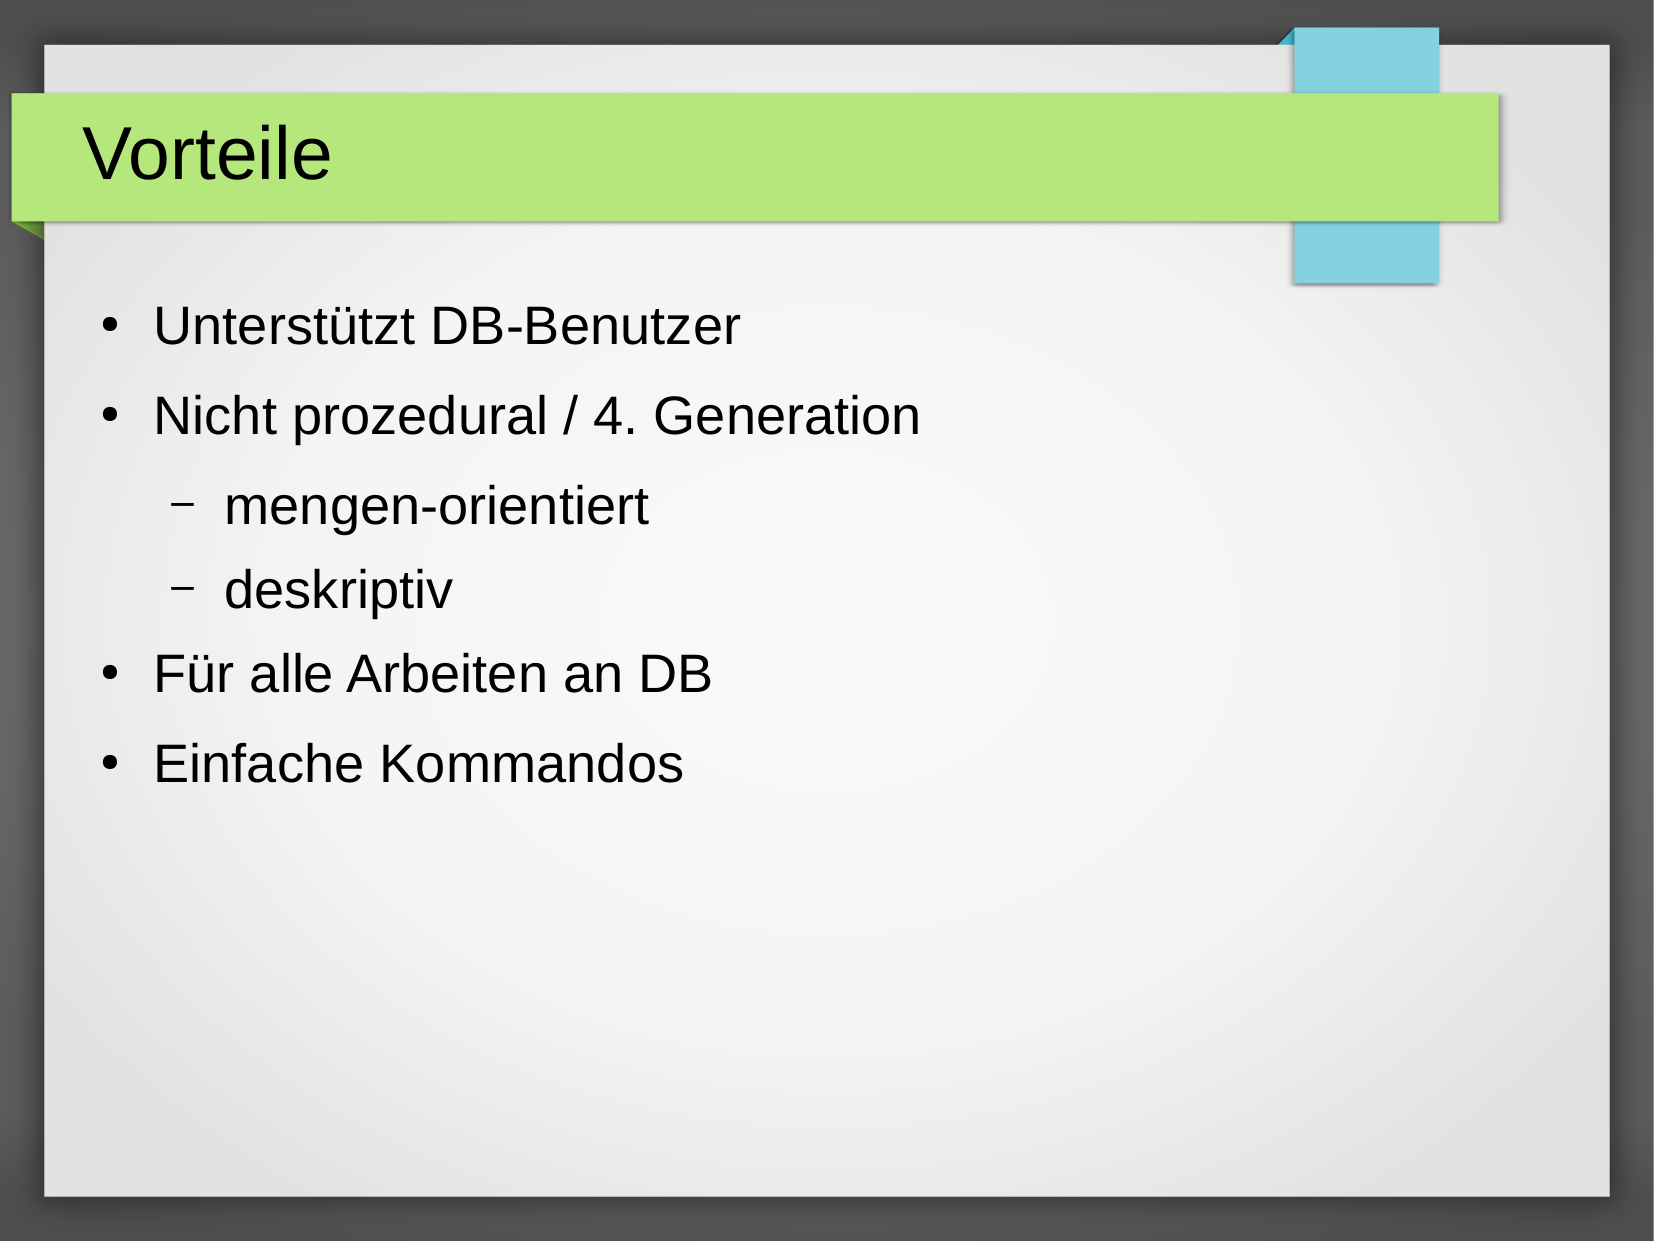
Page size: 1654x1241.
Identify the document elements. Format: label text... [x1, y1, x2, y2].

title Vorteile [82, 94, 1264, 213]
list Unterstützt DB-Benutzer Nicht prozedural / 4. Generation mengen-orientiert deskriptiv Für alle Arbeiten an DB Einfache Kommandos [82, 295, 1571, 1015]
picture [0, 0, 1654, 1241]
